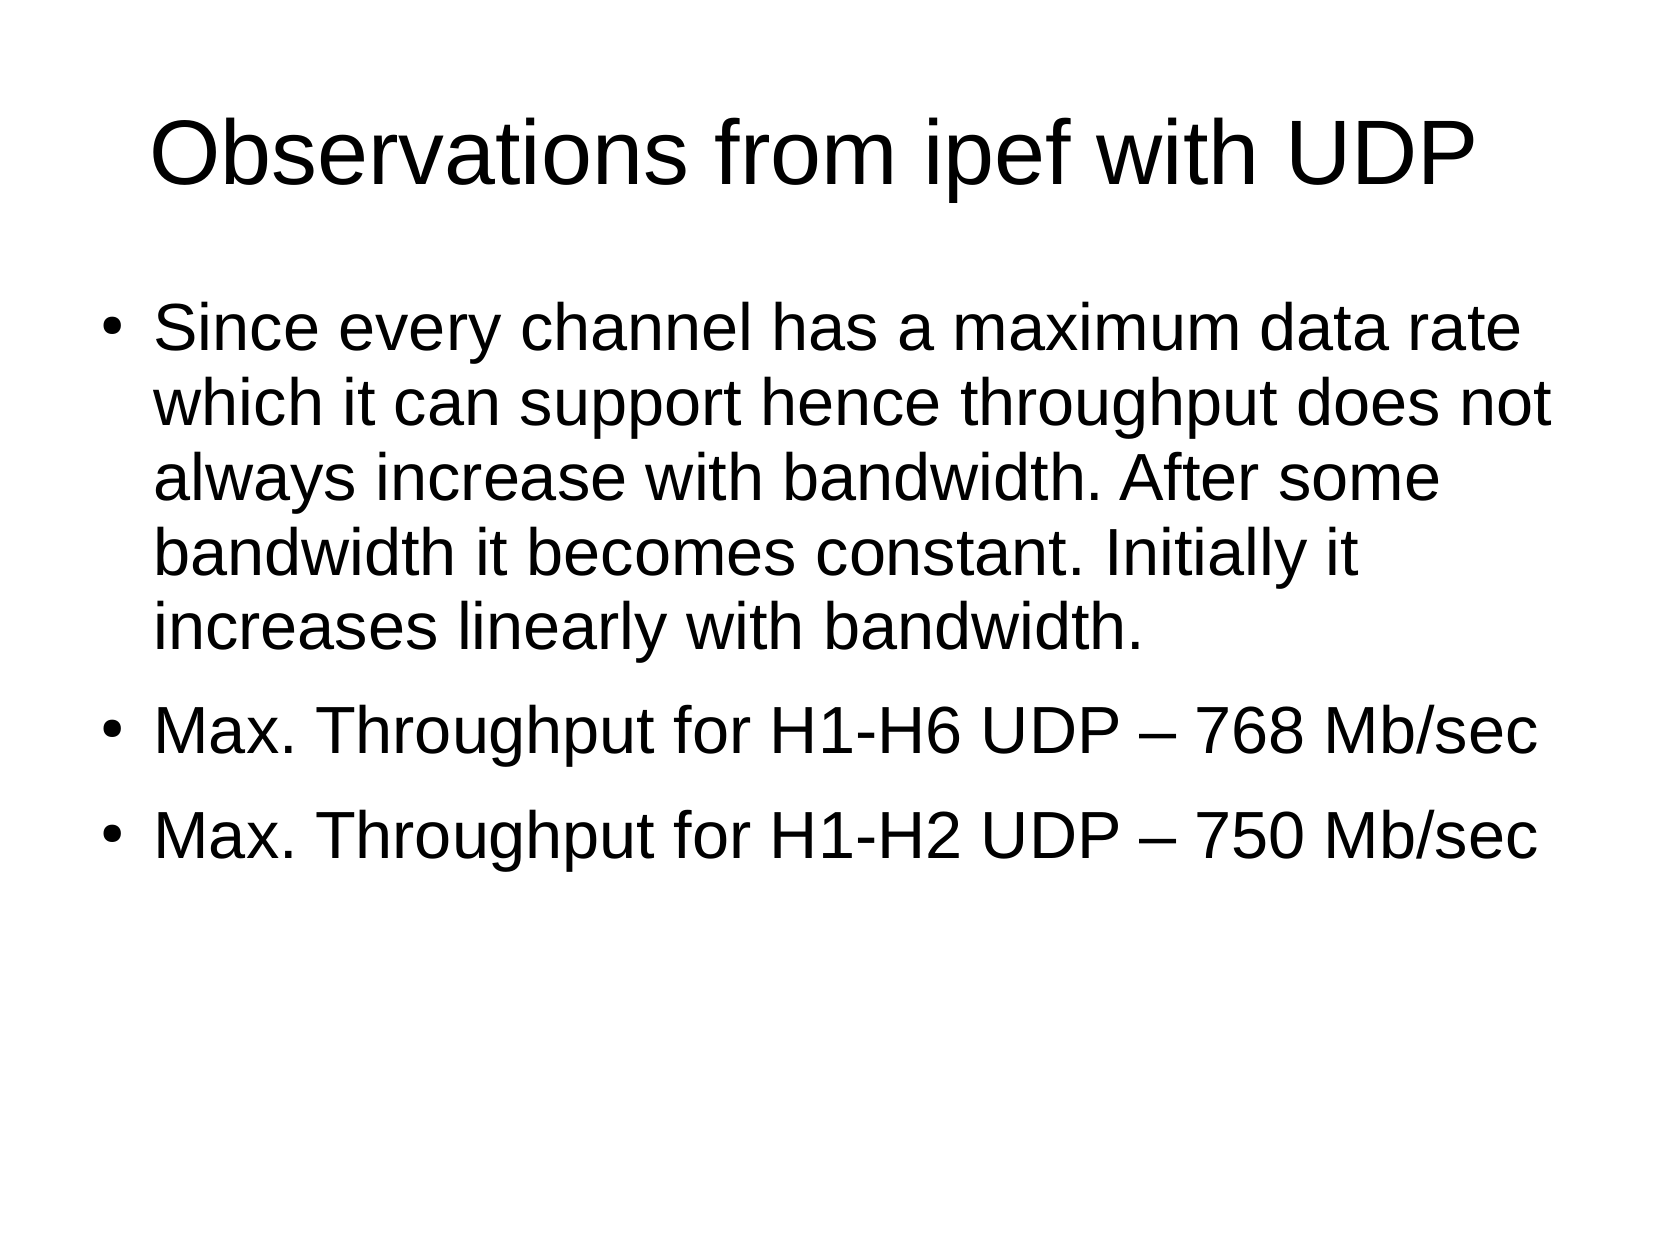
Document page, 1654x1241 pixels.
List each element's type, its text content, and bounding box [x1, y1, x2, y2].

title Observations from ipef with UDP [82, 49, 1571, 257]
list Since every channel has a maximum data rate which it can support hence throughput does not always increase with bandwidth. After some bandwidth it becomes constant. Initially it increases linearly with bandwidth. Max. Throughput for H1-H6 UDP – 768 Mb/sec Max. Throughput for H1-H2 UDP – 750 Mb/sec [82, 290, 1571, 1010]
